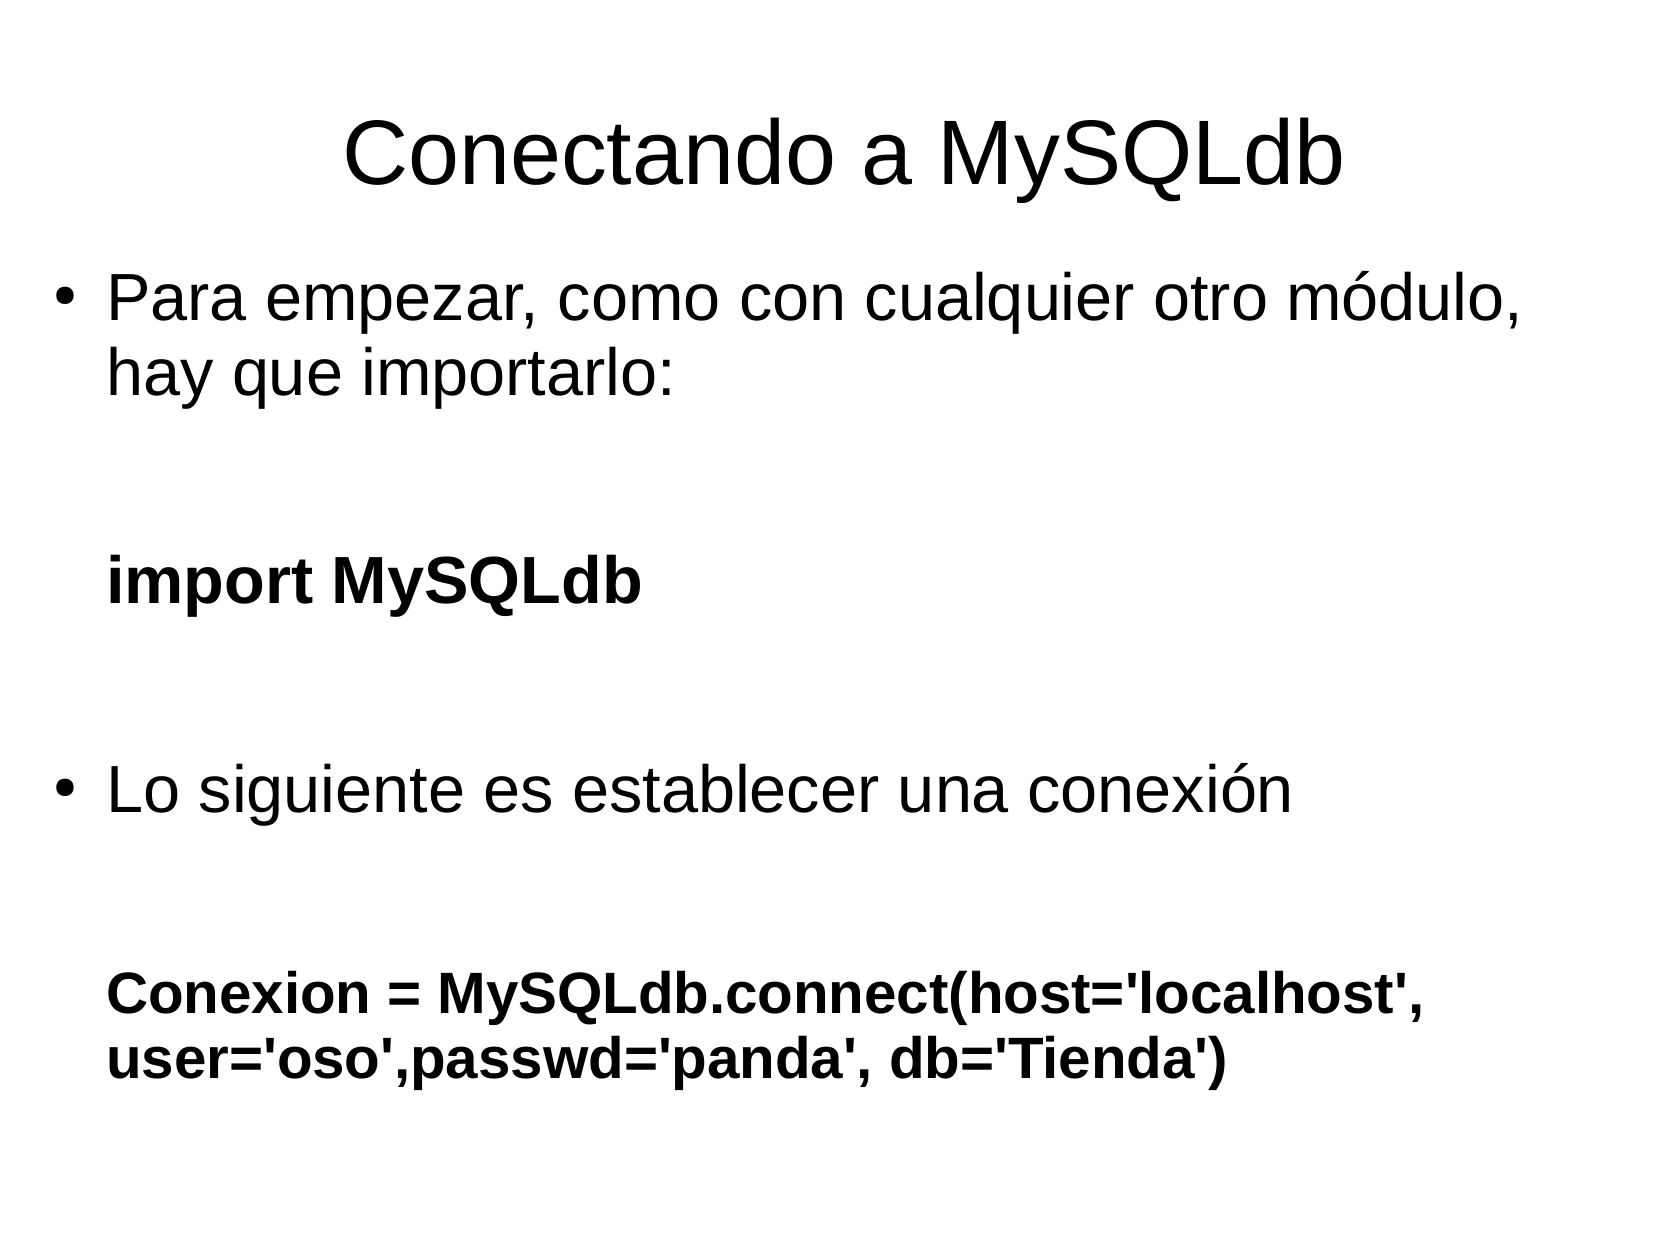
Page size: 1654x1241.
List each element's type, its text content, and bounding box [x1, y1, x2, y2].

title Conectando a MySQLdb [82, 49, 1571, 257]
list Para empezar, como con cualquier otro módulo, hay que importarlo: import MySQLdb Lo siguiente es establecer una conexión Conexion = MySQLdb.connect(host='localhost', user='oso',passwd='panda', db='Tienda') [35, 259, 1595, 1217]
